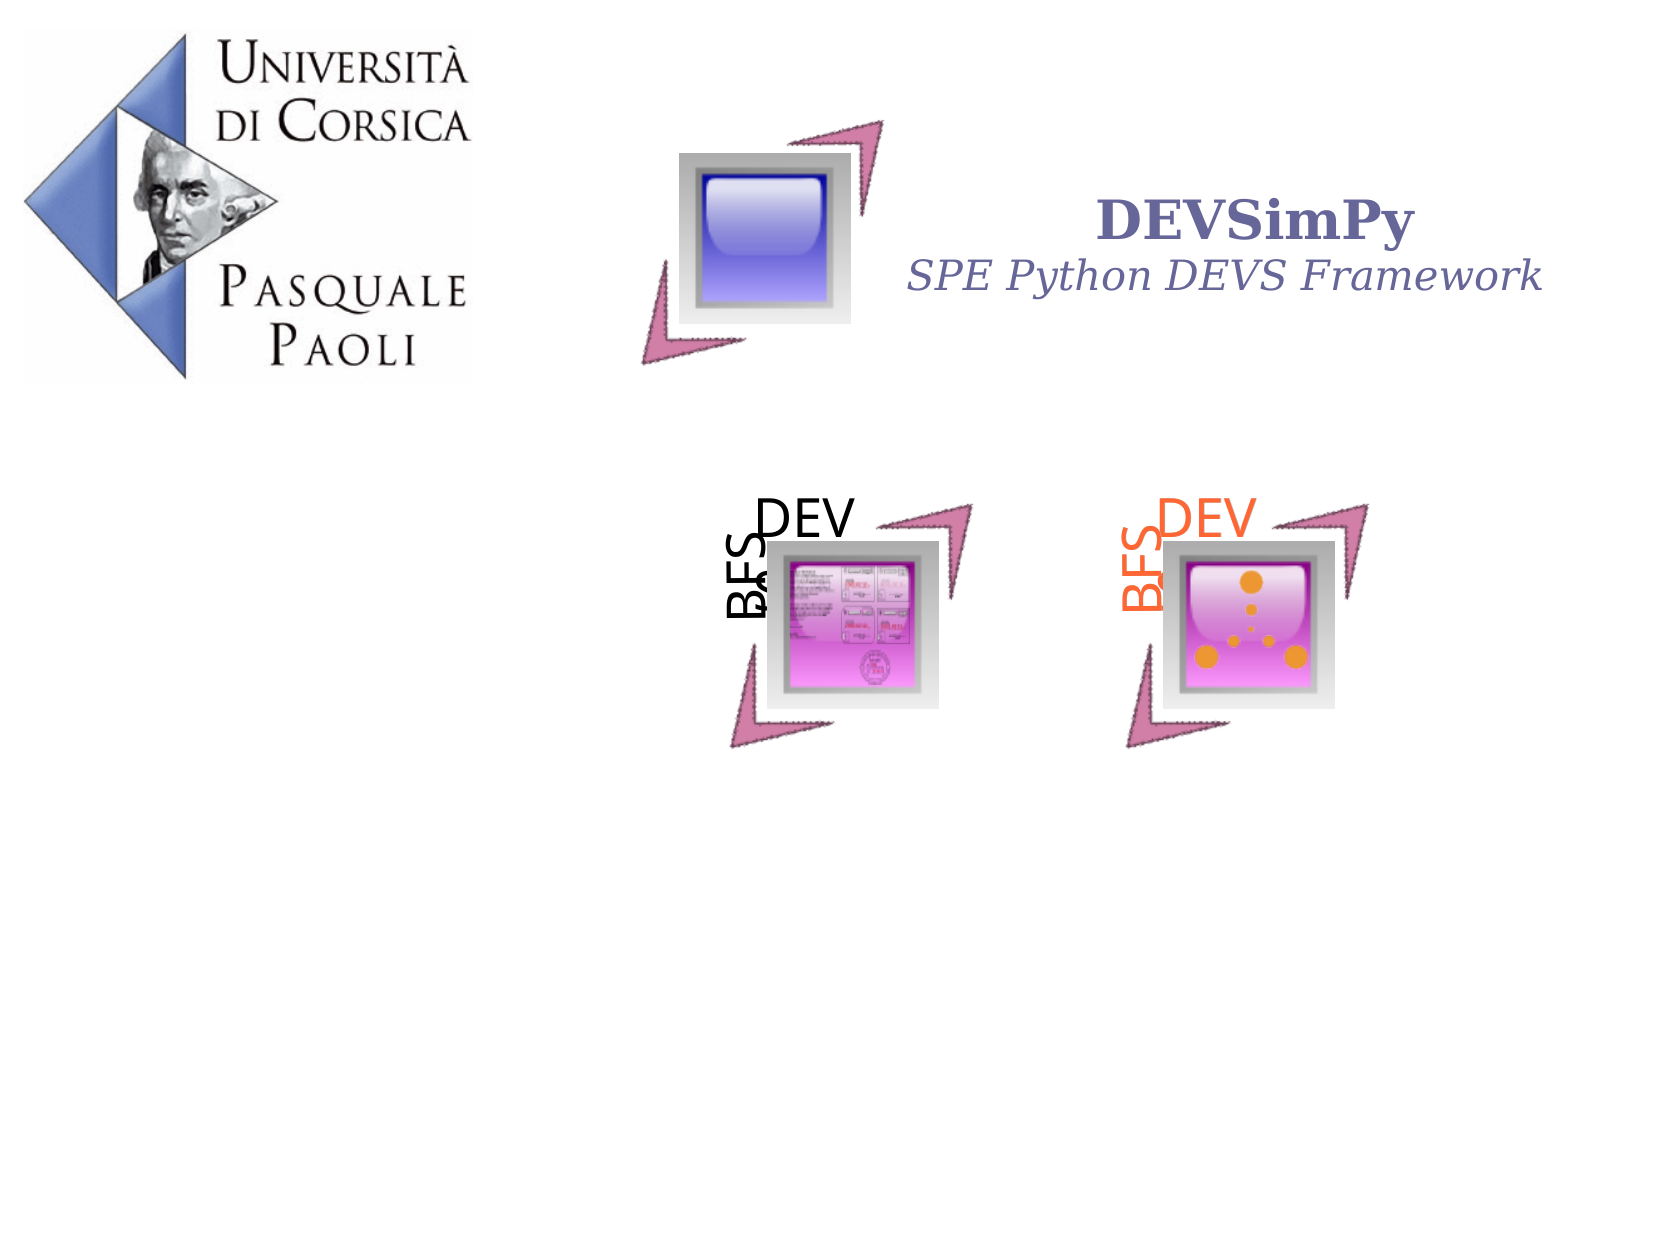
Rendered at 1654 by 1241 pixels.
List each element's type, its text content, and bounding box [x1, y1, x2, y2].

text_box DEVSimPy SPE Python DEVS Framework [891, 181, 1619, 313]
picture [665, 442, 1034, 815]
text_box BFS [699, 490, 786, 639]
picture [1061, 442, 1430, 815]
text_box DEVS [738, 472, 886, 541]
text_box DEVS [1139, 472, 1288, 541]
picture [23, 29, 473, 384]
picture [576, 59, 945, 432]
text_box BFS [1095, 483, 1181, 632]
